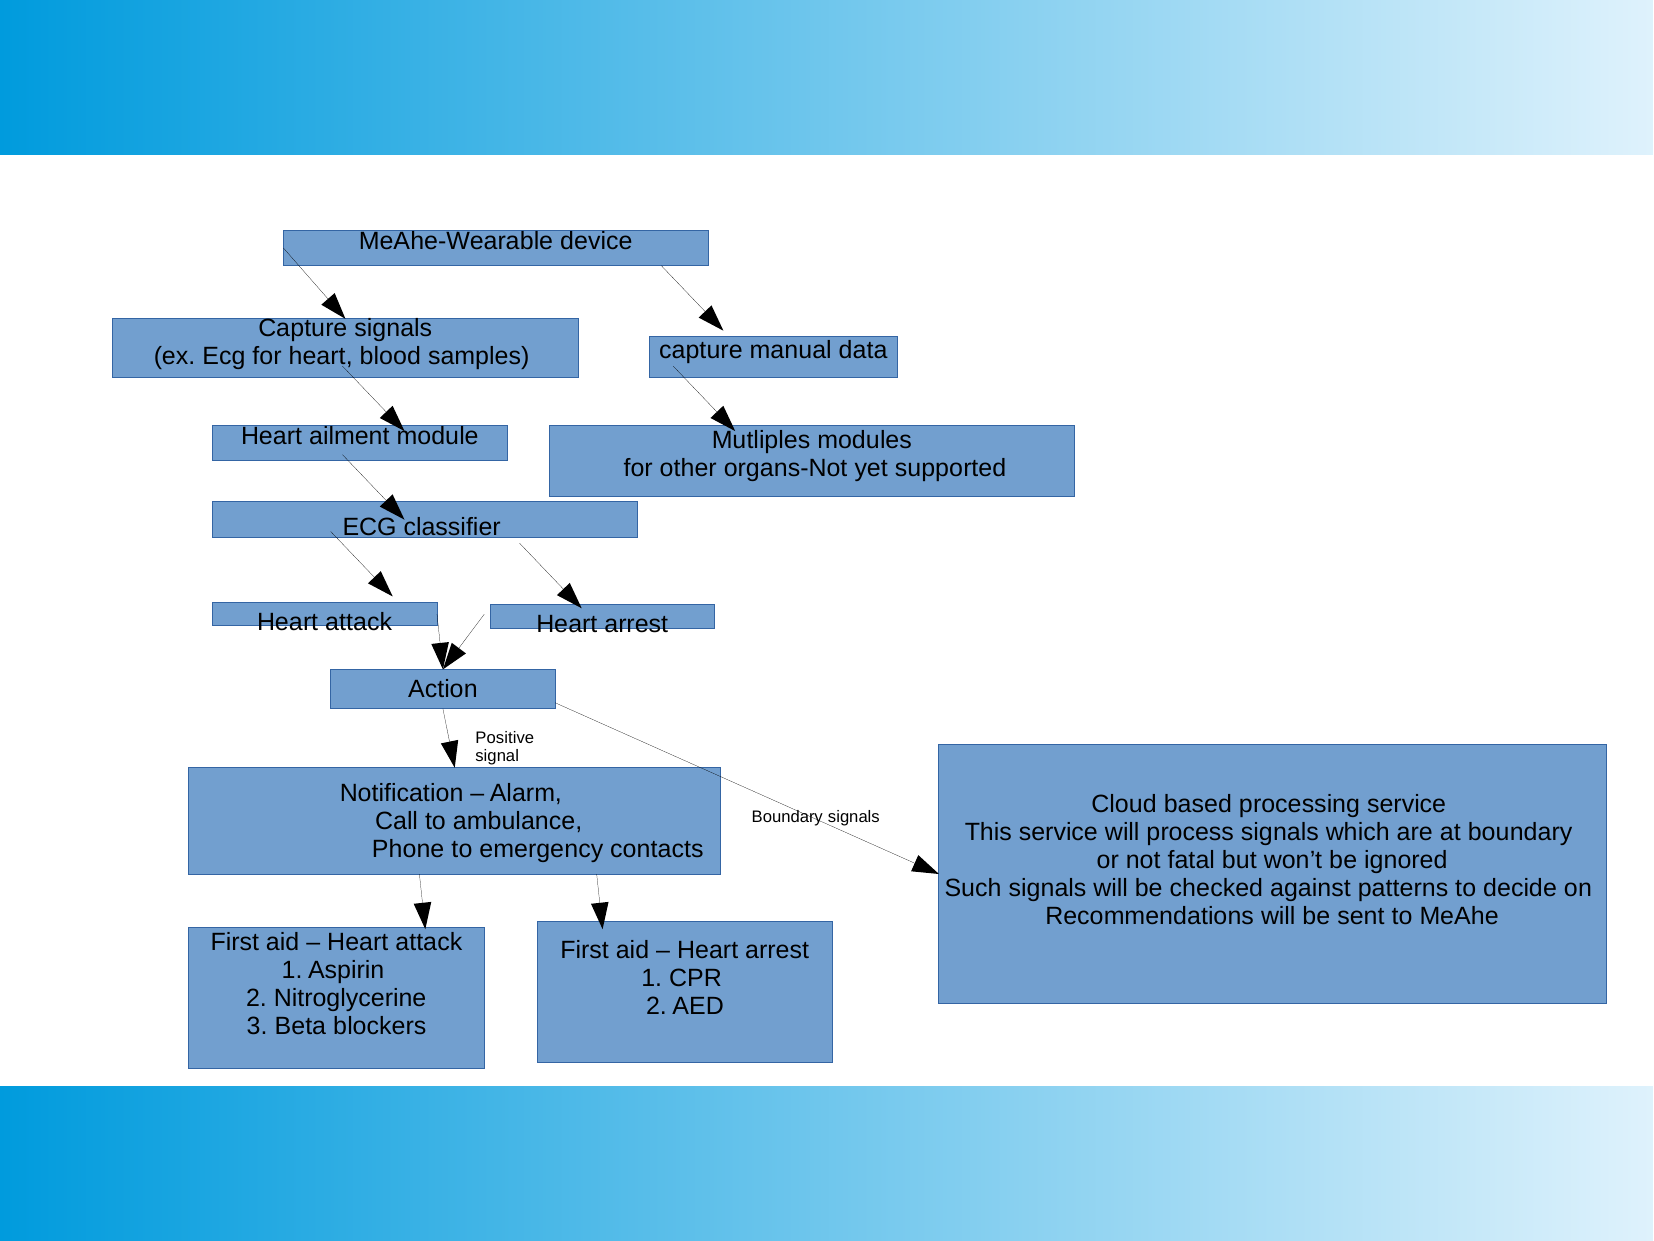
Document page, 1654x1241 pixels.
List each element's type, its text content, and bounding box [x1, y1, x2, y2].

text_box Mutliples modules for other organs-Not yet supported [549, 425, 1075, 497]
text_box Action [330, 669, 556, 709]
text_box Capture signals (ex. Ecg for heart, blood samples) [112, 318, 579, 378]
text_box Heart ailment module [212, 425, 508, 461]
text_box Cloud based processing service This service will process signals which are at boundary or not fatal but won’t be ignored Such signals will be checked against patterns to decide on Recommendations will be sent to MeAhe [938, 744, 1607, 1004]
text_box Notification – Alarm, Call to ambulance, Phone to emergency contacts [188, 767, 721, 875]
text_box MeAhe-Wearable device [283, 230, 709, 266]
text_box Heart arrest [490, 604, 715, 629]
text_box ECG classifier [212, 501, 638, 538]
text_box First aid – Heart attack 1. Aspirin 2. Nitroglycerine 3. Beta blockers [188, 927, 485, 1069]
text_box Heart attack [212, 602, 438, 626]
text_box First aid – Heart arrest 1. CPR 2. AED [537, 921, 833, 1063]
text_box capture manual data [649, 336, 898, 378]
text_box Positive signal [460, 720, 579, 773]
